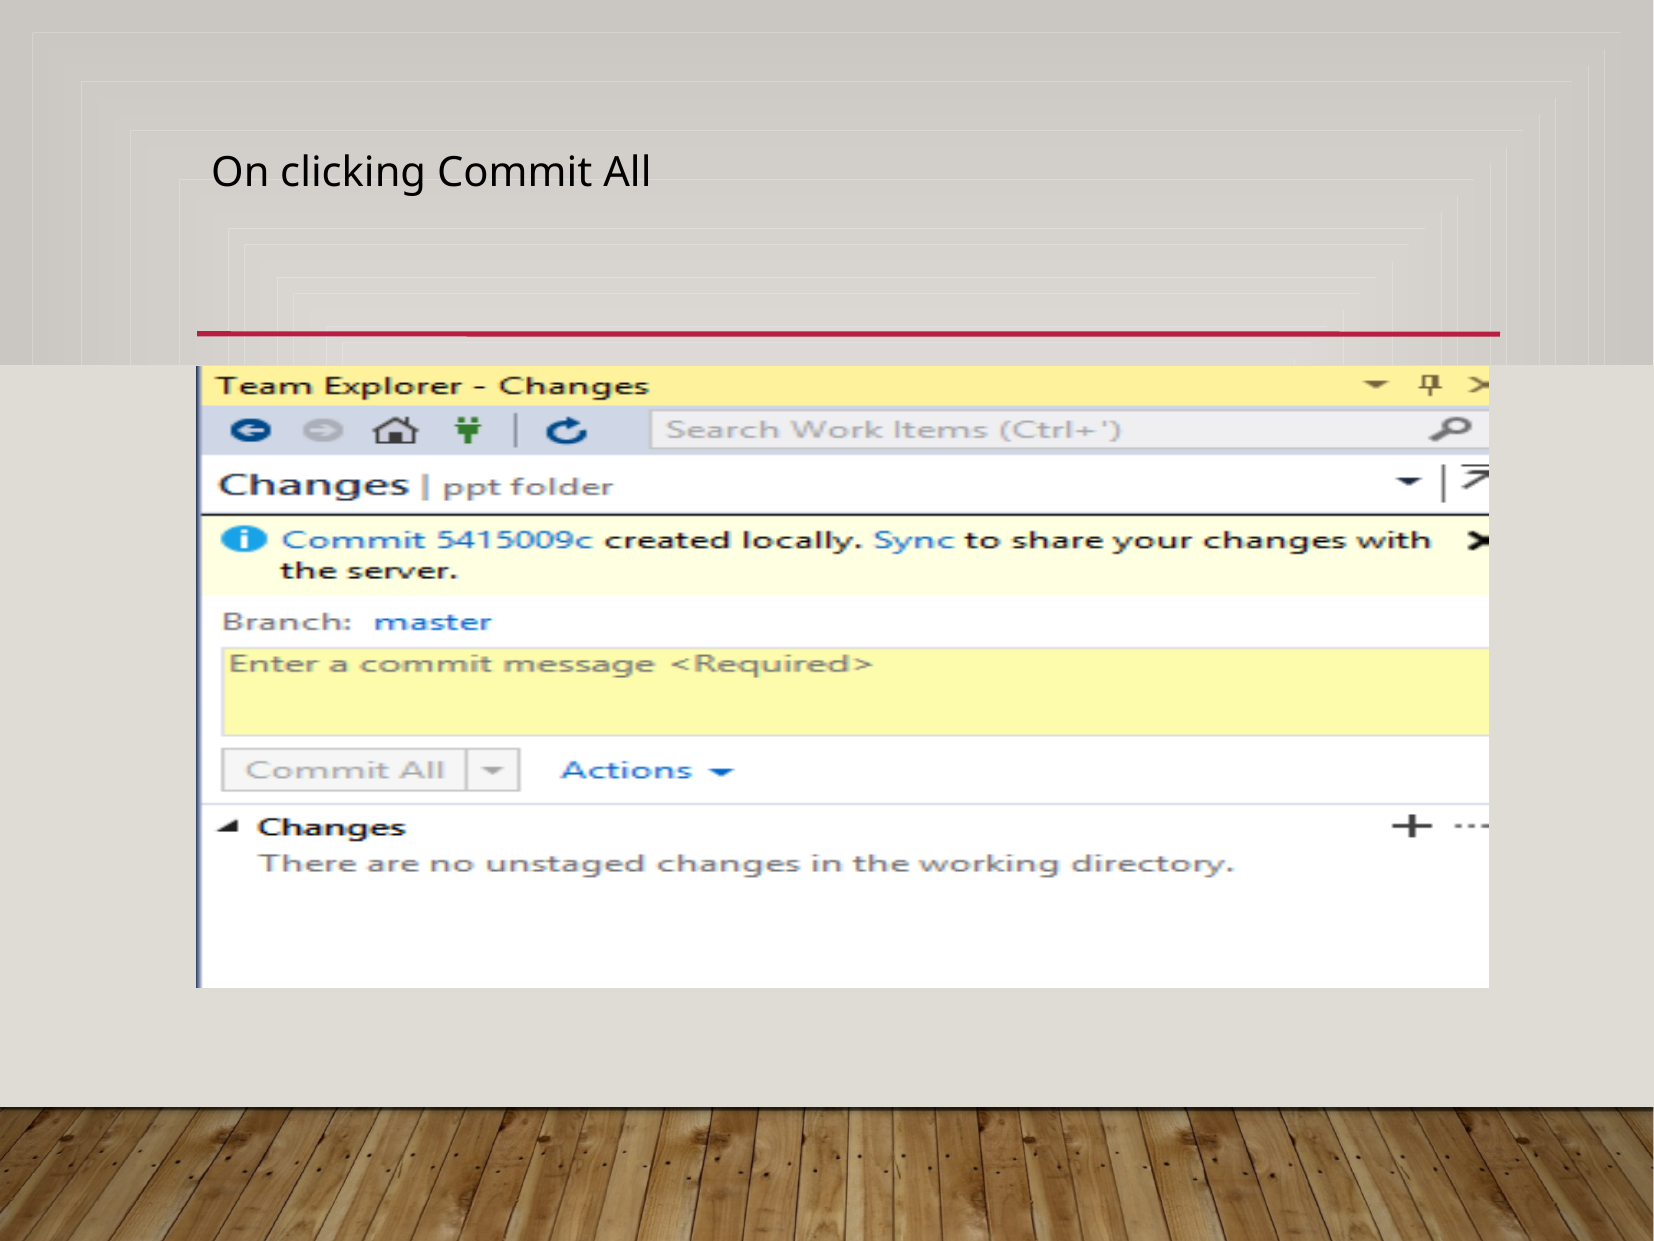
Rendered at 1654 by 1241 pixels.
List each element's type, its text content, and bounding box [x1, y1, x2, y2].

title On clicking Commit All [196, 145, 1499, 335]
picture [0, 1107, 1654, 1241]
picture [196, 366, 1489, 988]
